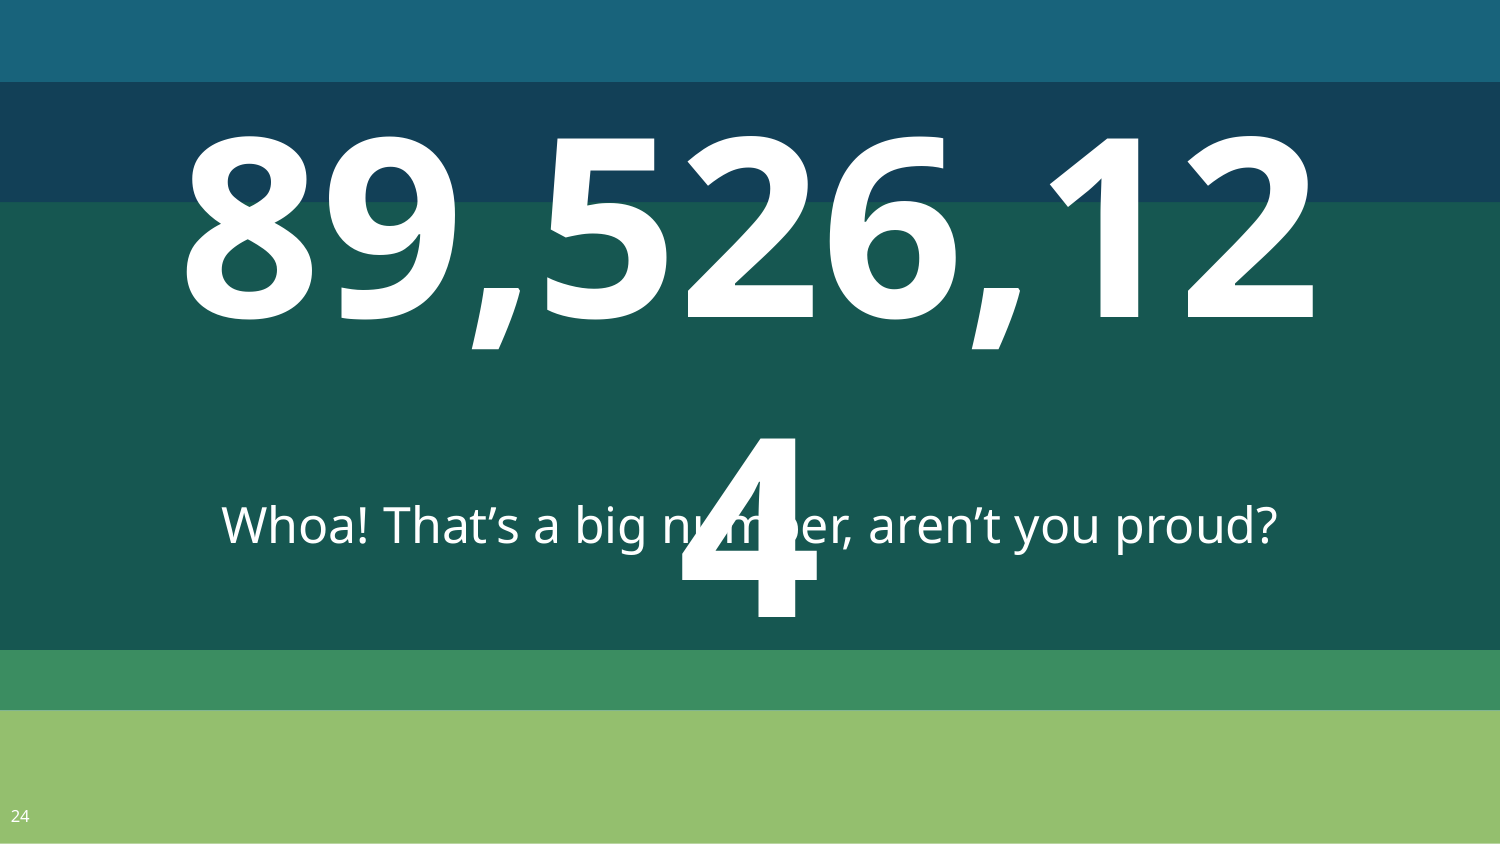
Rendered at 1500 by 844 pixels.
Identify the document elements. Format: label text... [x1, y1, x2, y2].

slide_number <number> [0, 790, 49, 844]
title 89,526,124 [112, 272, 1388, 463]
subtitle Whoa! That’s a big number, aren’t you proud? [112, 478, 1388, 608]
